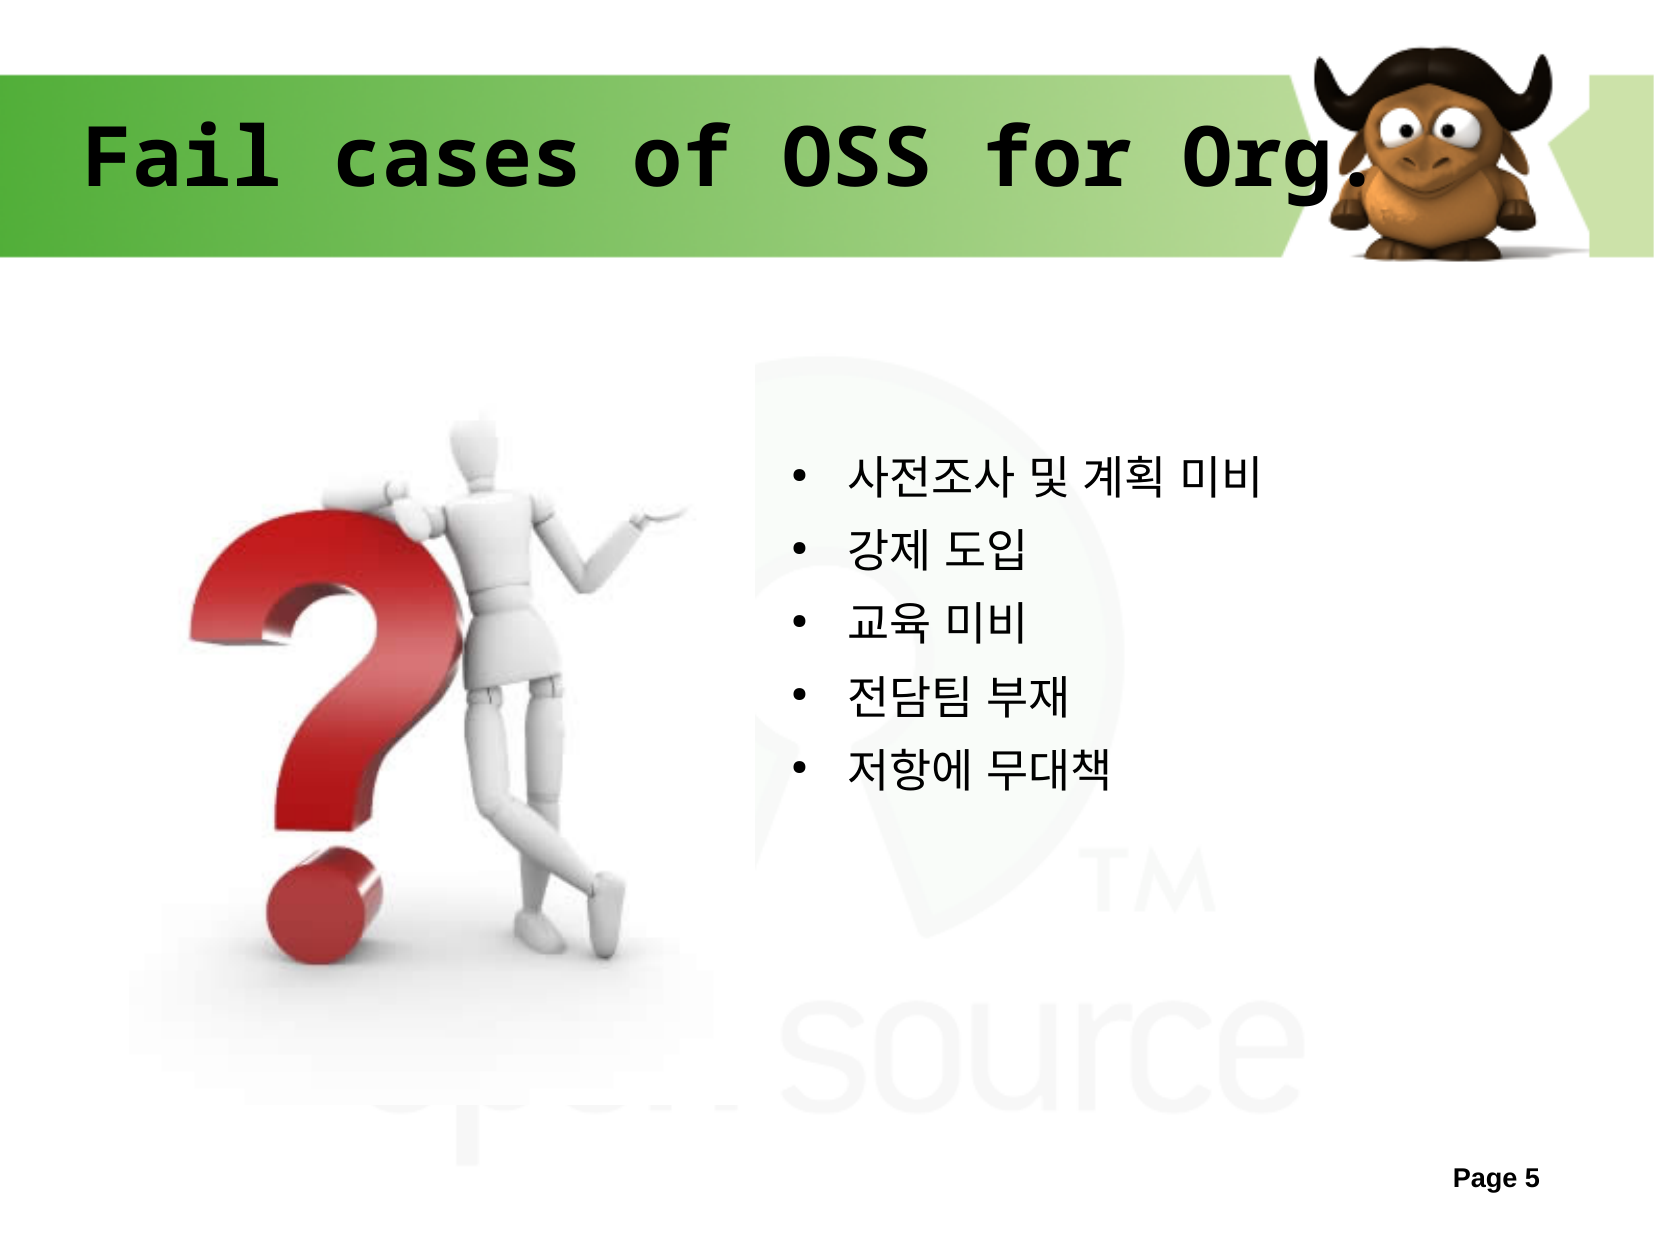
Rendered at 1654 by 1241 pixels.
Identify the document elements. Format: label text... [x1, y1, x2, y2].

picture [0, 0, 1654, 1241]
title Fail cases of OSS for Org. [82, 49, 1571, 257]
list 사전조사 및 계획 미비 강제 도입 교육 미비 전담팀 부재 저항에 무대책 [791, 448, 1571, 1146]
